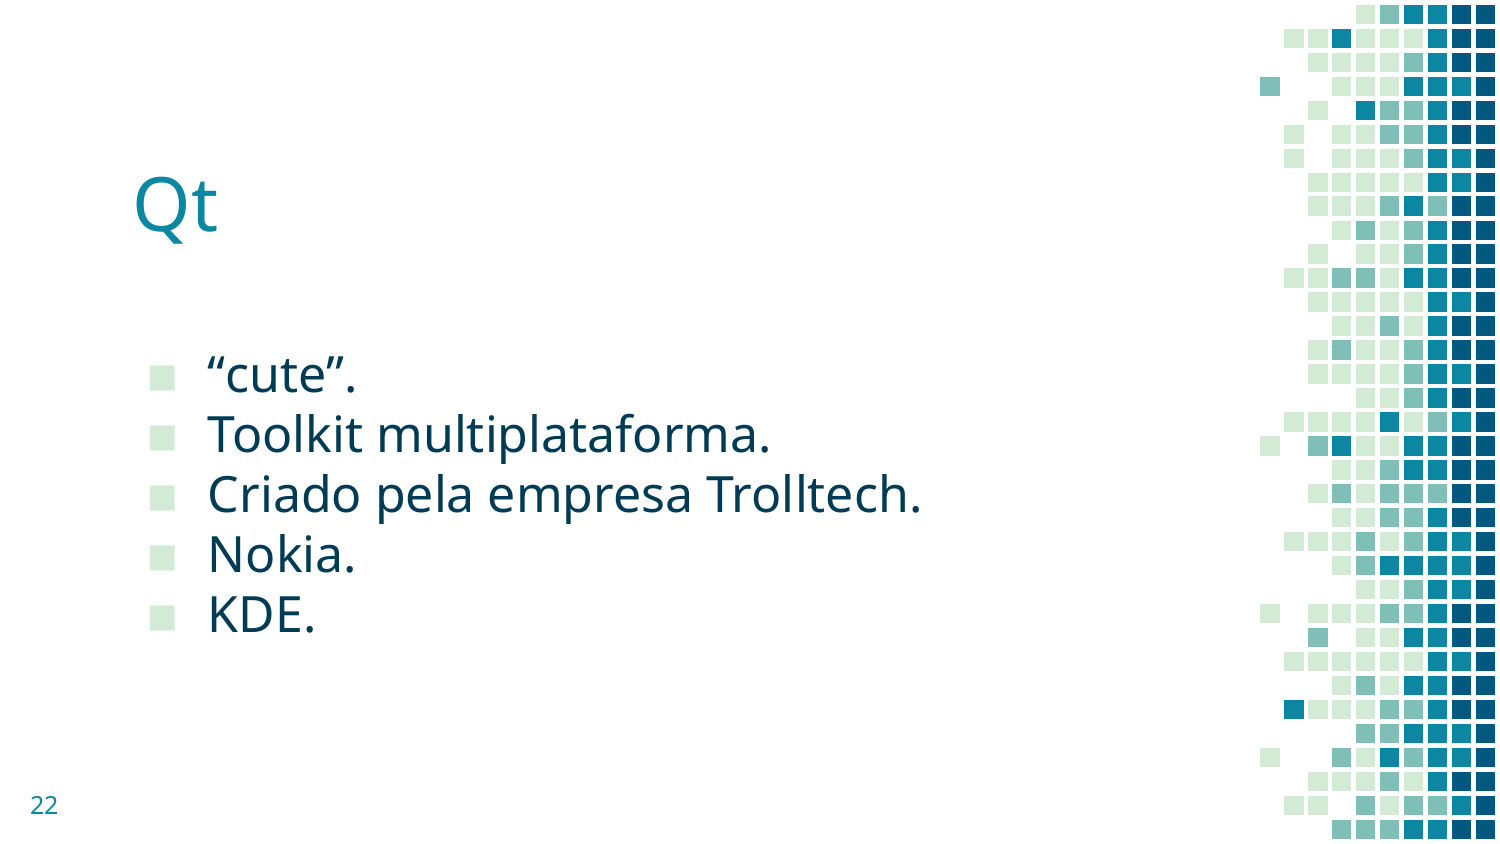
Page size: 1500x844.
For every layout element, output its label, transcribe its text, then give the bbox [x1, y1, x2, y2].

slide_number <number> [15, 774, 105, 839]
title Qt [117, 121, 1227, 262]
list “cute”. Toolkit multiplataforma. Criado pela empresa Trolltech. Nokia. KDE. [117, 284, 1227, 774]
